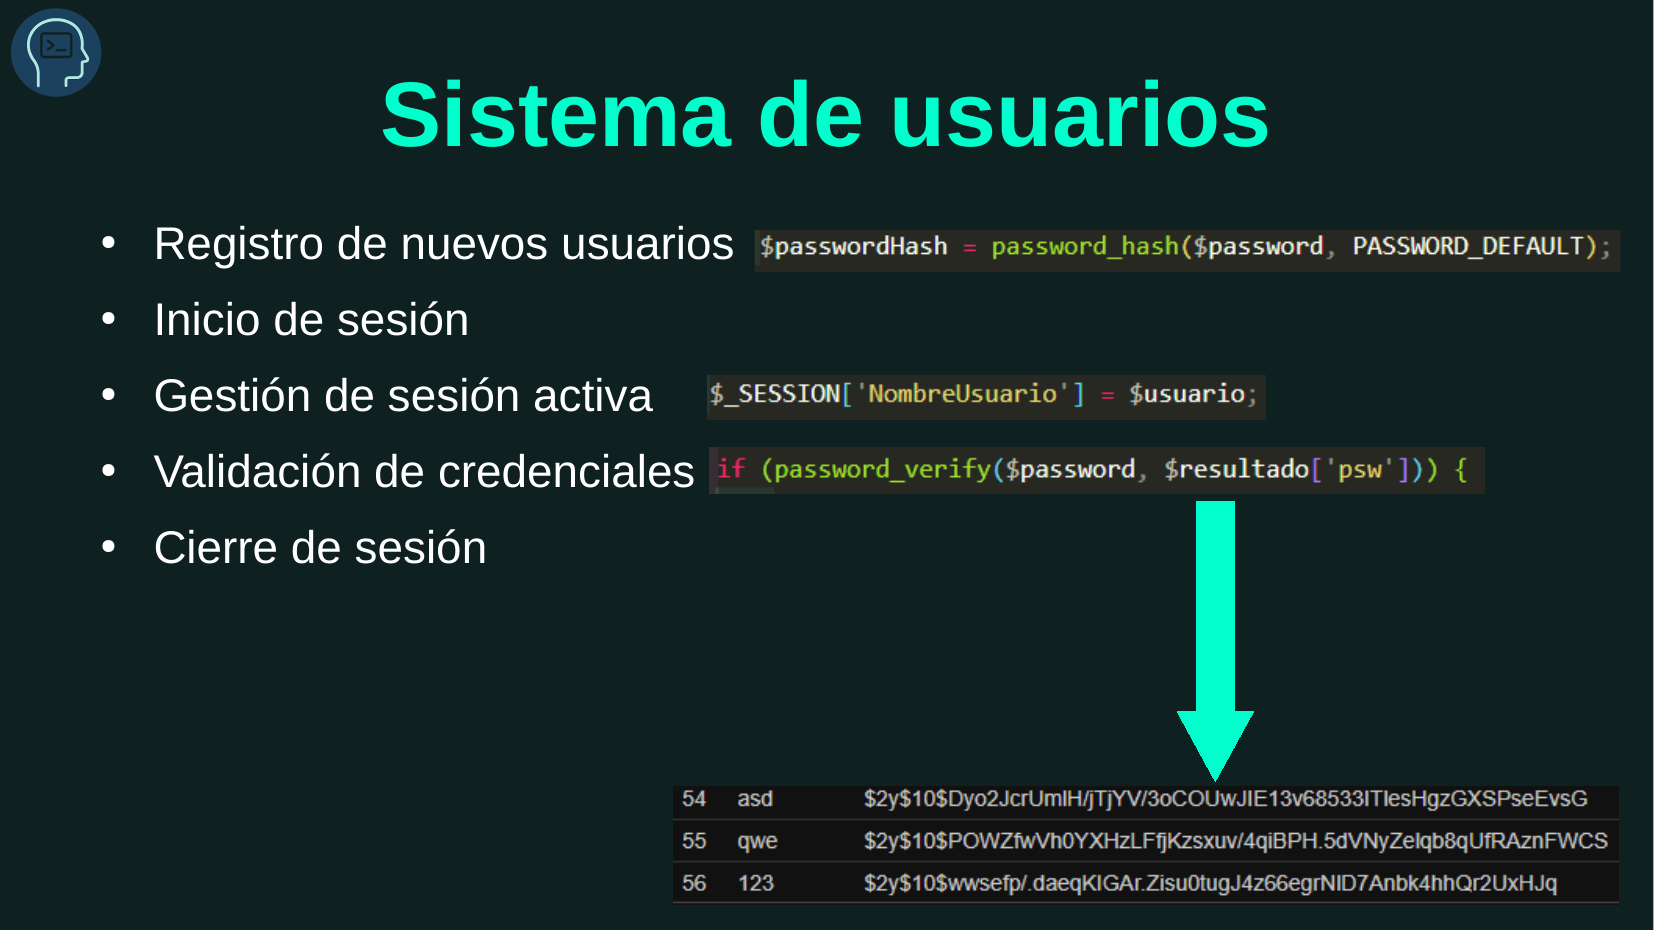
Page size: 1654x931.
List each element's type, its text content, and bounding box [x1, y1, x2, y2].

list Registro de nuevos usuarios Inicio de sesión Gestión de sesión activa Validación de credenciales Cierre de sesión [82, 217, 1571, 758]
picture [0, 0, 130, 130]
picture [709, 447, 1485, 494]
picture [754, 230, 1621, 272]
picture [673, 786, 1619, 905]
picture [707, 375, 1266, 420]
title Sistema de usuarios [82, 37, 1571, 193]
